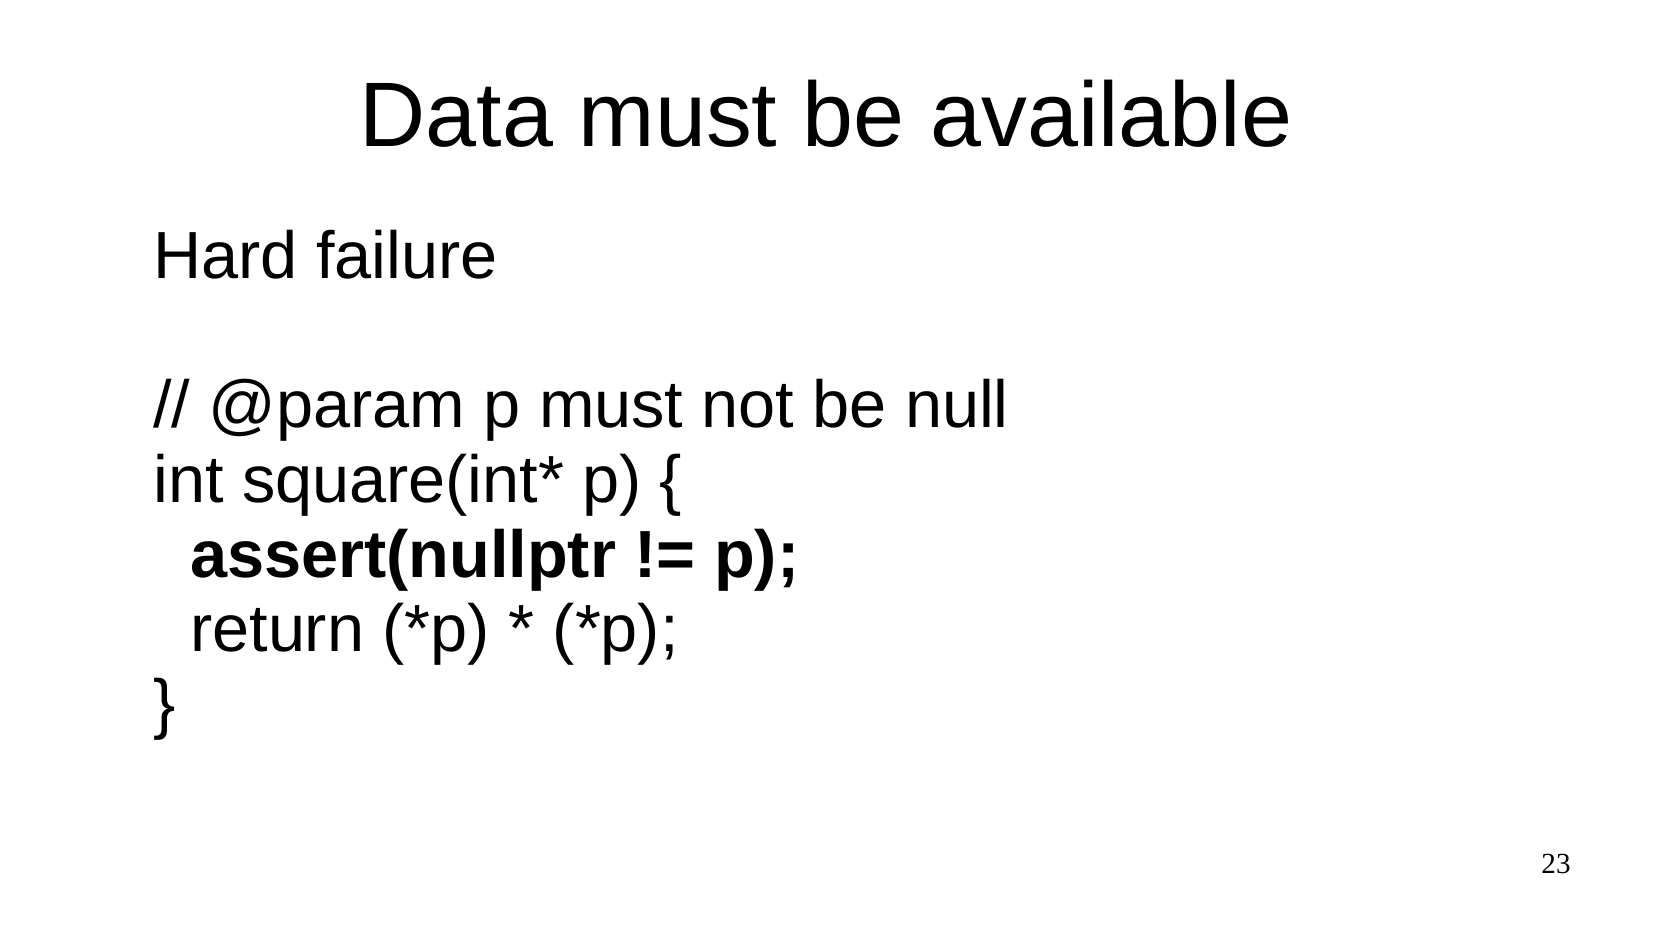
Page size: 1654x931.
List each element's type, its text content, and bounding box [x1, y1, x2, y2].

list Hard failure // @param p must not be null int square(int* p) { assert(nullptr != p); return (*p) * (*p); } [82, 217, 1571, 758]
title Data must be available [82, 37, 1571, 193]
